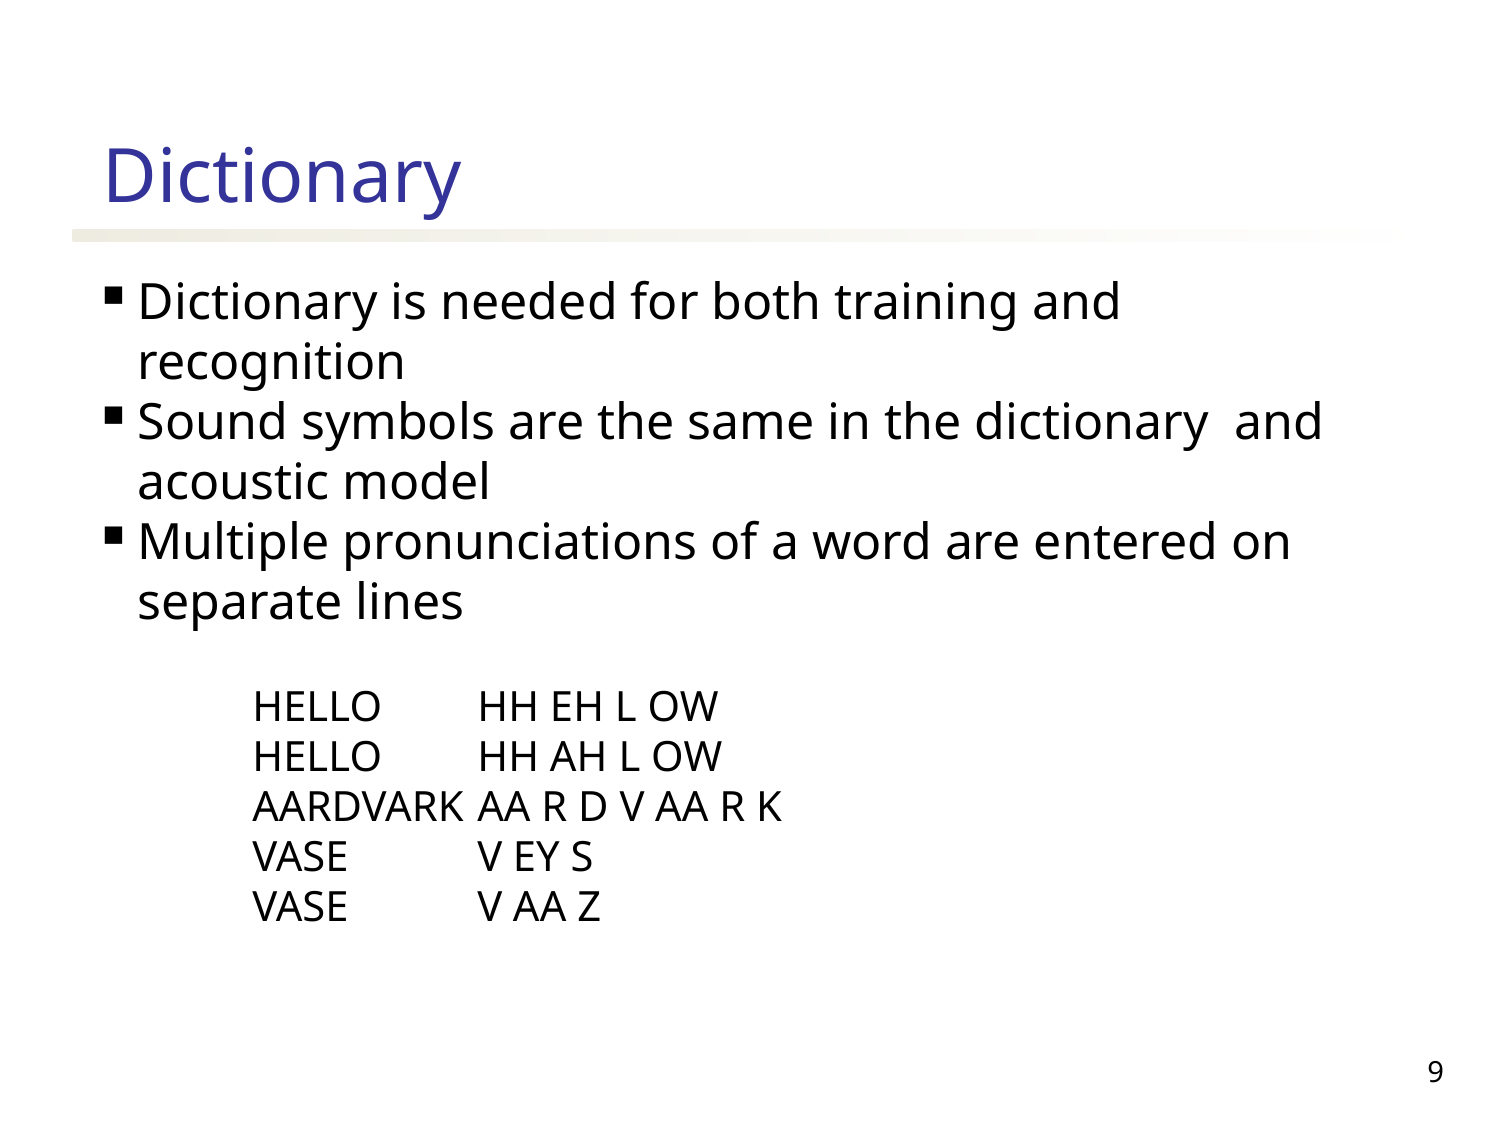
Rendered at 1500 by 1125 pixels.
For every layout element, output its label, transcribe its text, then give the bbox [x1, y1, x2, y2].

text_box <number> [1412, 1025, 1475, 1100]
text_box Dictionary [87, 37, 1304, 225]
text_box Dictionary is needed for both training and recognition Sound symbols are the same in the dictionary and acoustic model Multiple pronunciations of a word are entered on separate lines HELLO HH EH L OW HELLO HH AH L OW AARDVARK AA R D V AA R K VASE V EY S VASE V AA Z [87, 262, 1363, 988]
